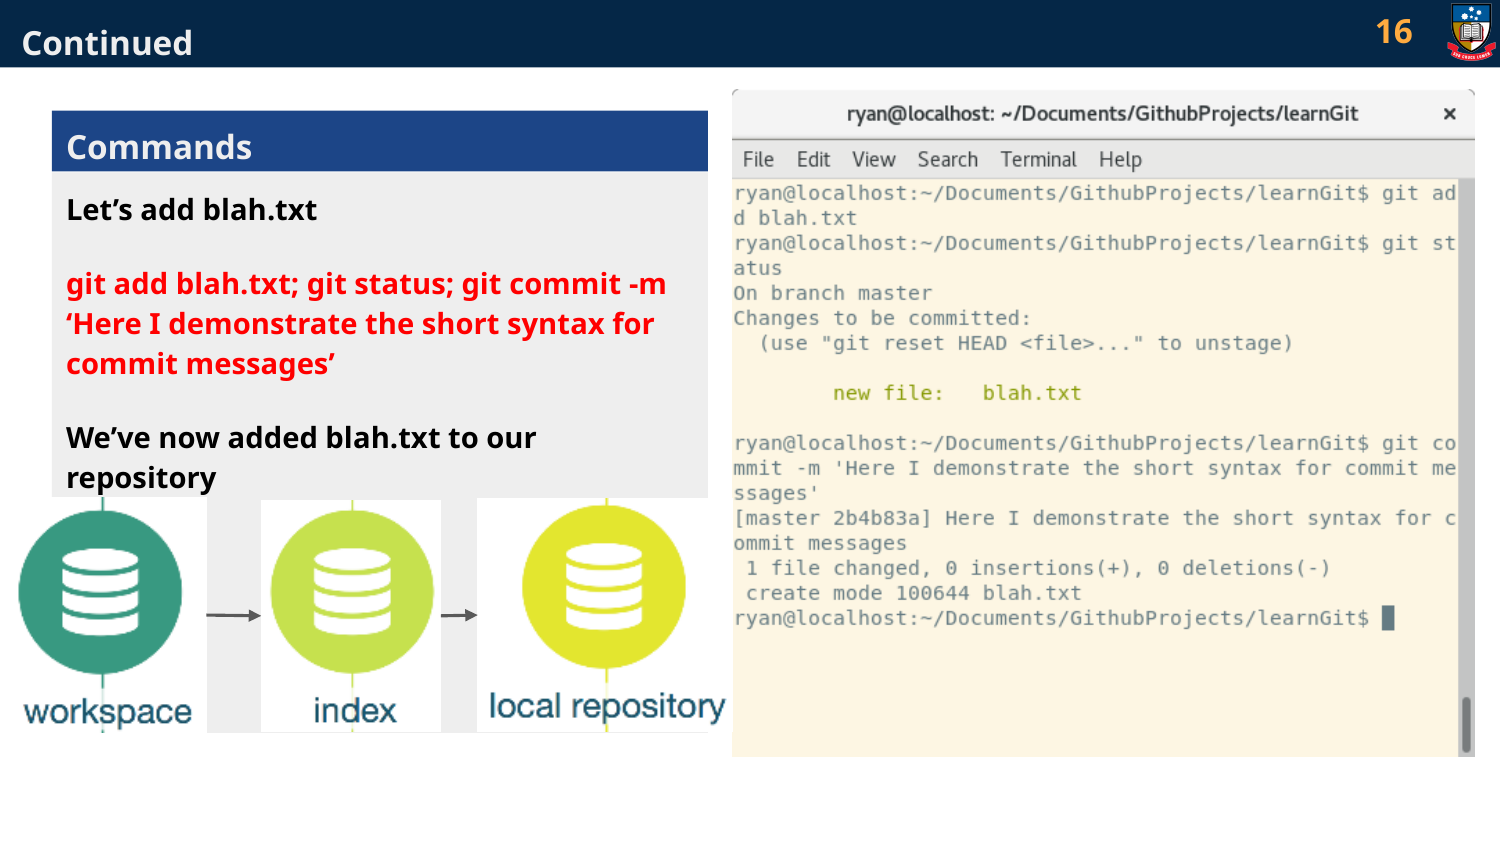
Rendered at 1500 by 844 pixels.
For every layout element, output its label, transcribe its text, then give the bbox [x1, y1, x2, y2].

picture [1446, 1, 1497, 63]
picture [0, 497, 207, 733]
title Commands [51, 110, 708, 171]
list Let’s add blah.txt git add blah.txt; git status; git commit -m ‘Here I demonstrate the short syntax for commit messages’ We’ve now added blah.txt to our repository [51, 171, 708, 615]
picture [261, 500, 441, 732]
picture [477, 89, 1475, 757]
subtitle Continued [6, 1, 728, 63]
slide_number <number> [1338, 0, 1428, 65]
